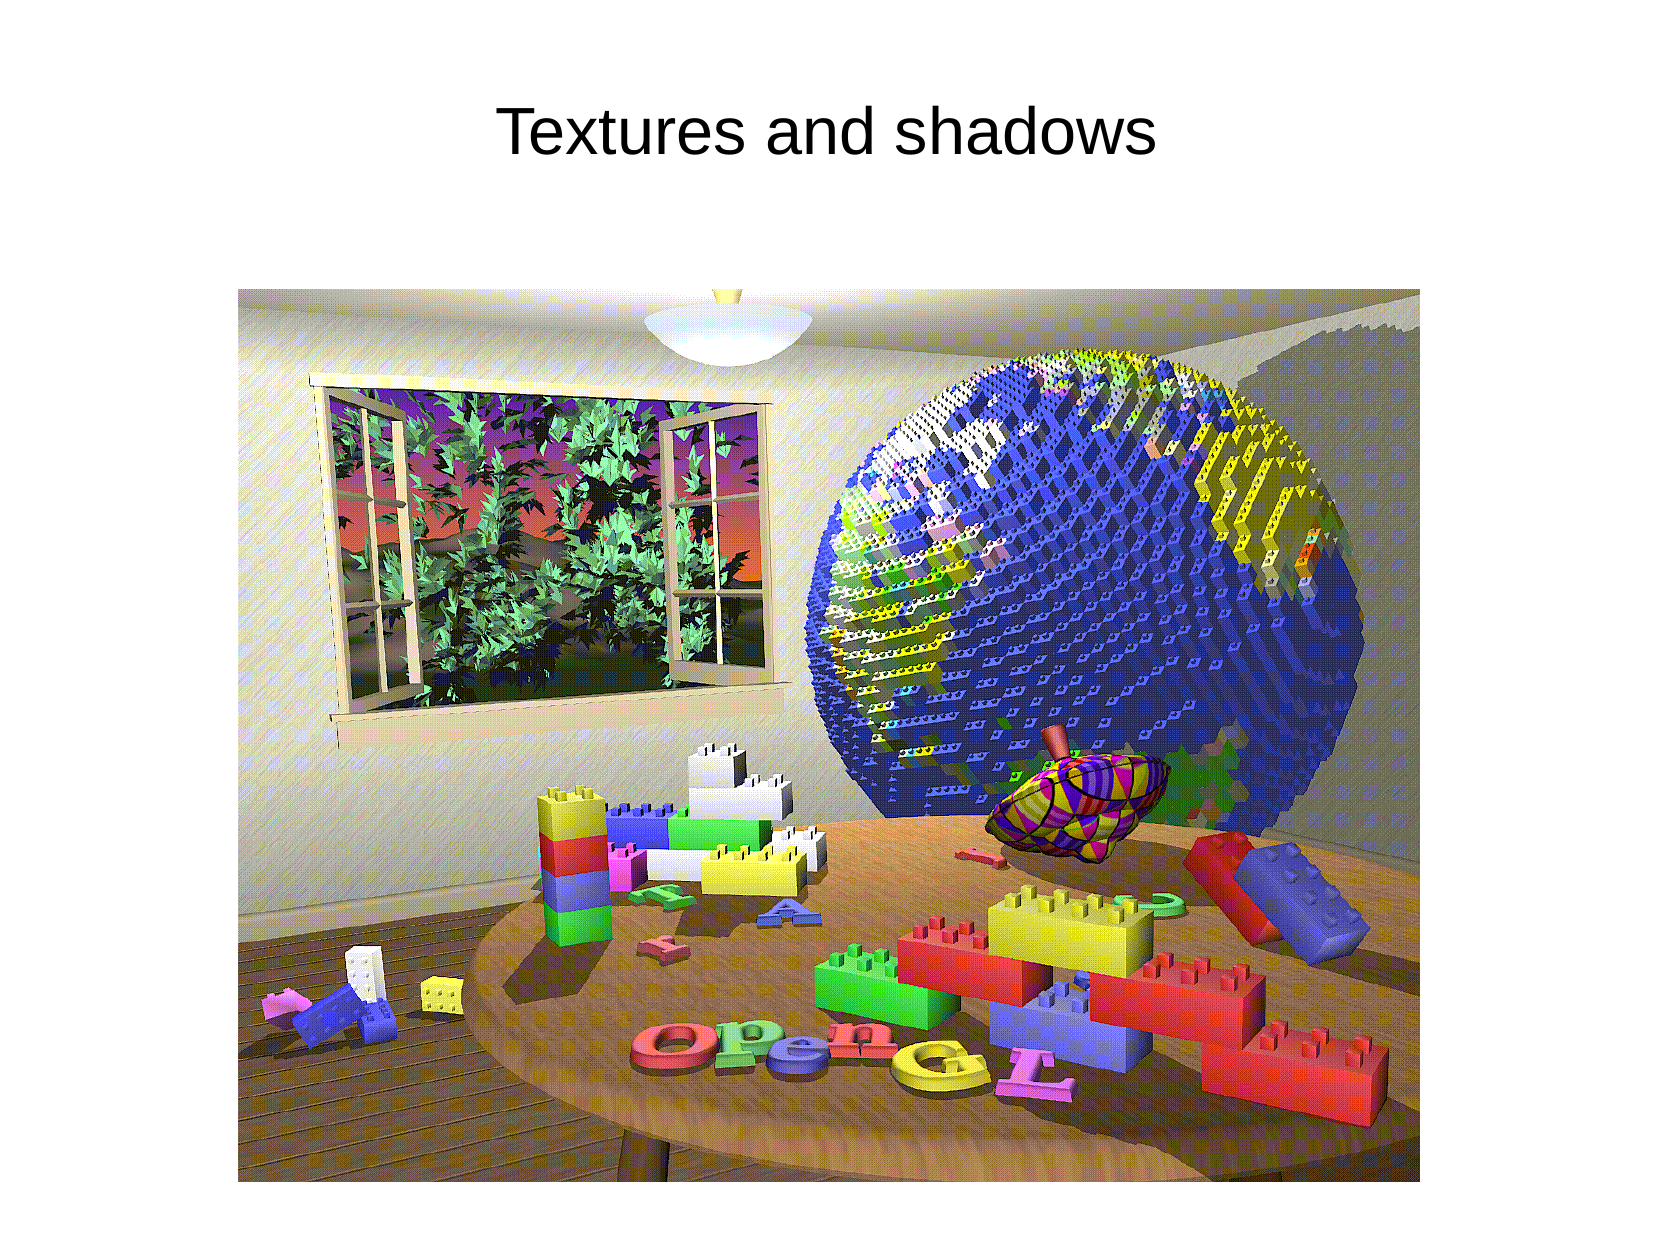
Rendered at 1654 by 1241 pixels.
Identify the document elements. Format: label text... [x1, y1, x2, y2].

picture [238, 289, 1420, 1182]
subtitle Textures and shadows [82, 56, 1571, 207]
